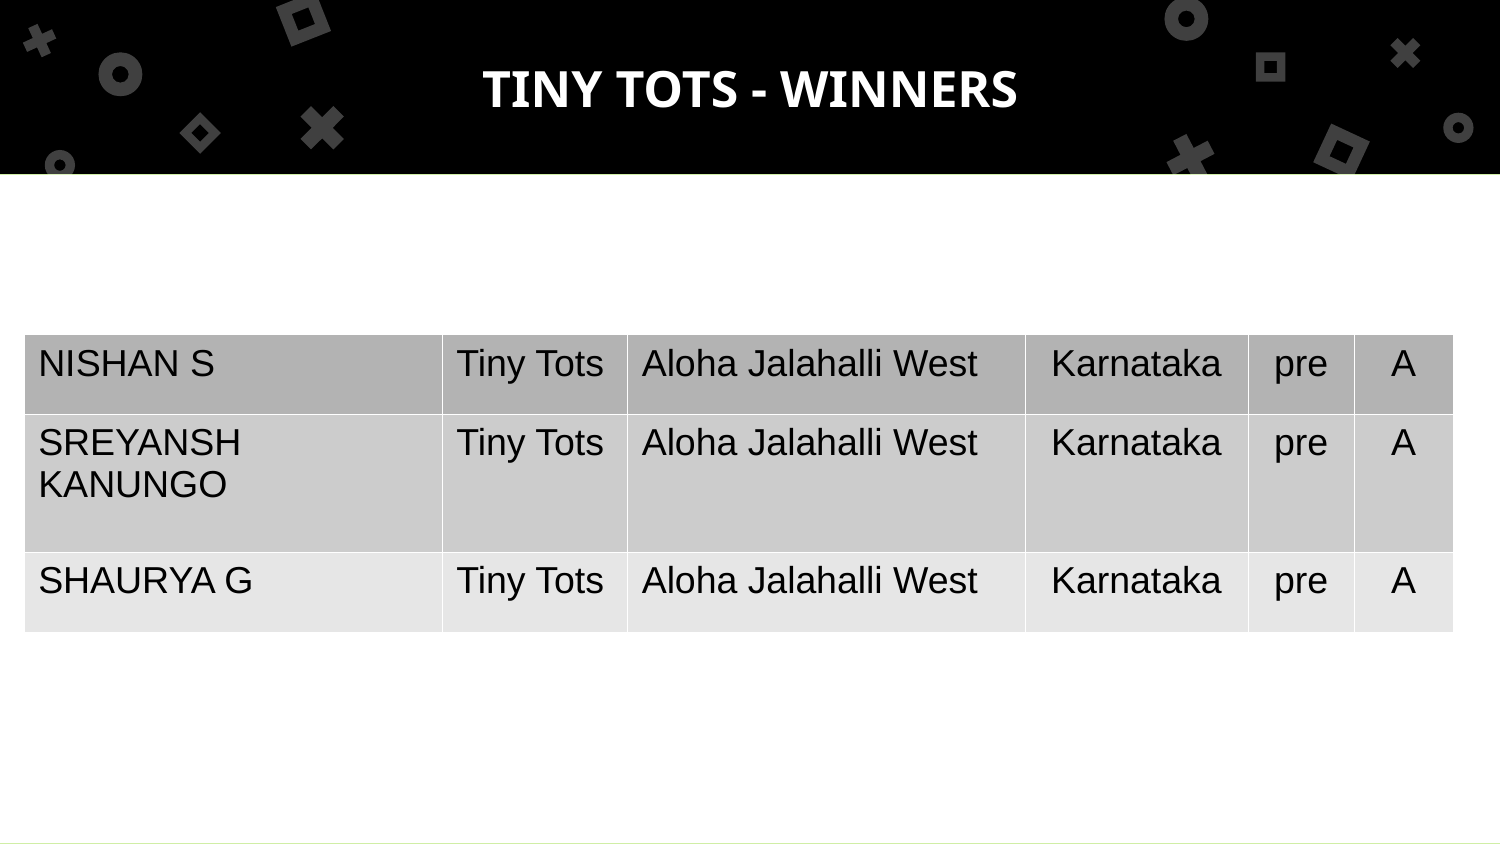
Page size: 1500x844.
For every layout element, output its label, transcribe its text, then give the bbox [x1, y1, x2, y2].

table_header Karnataka [1026, 335, 1248, 414]
table_cell Tiny Tots [443, 415, 627, 552]
table_header NISHAN S [25, 335, 442, 414]
table_cell A [1355, 415, 1453, 552]
table_cell pre [1249, 415, 1354, 552]
table_cell A [1355, 553, 1453, 632]
table_cell Aloha Jalahalli West [628, 415, 1025, 552]
table_cell Aloha Jalahalli West [628, 553, 1025, 632]
table_cell SREYANSH KANUNGO [25, 415, 442, 552]
table_cell pre [1249, 553, 1354, 632]
table_header Aloha Jalahalli West [628, 335, 1025, 414]
text_box TINY TOTS - WINNERS [75, 0, 1425, 175]
table_cell Tiny Tots [443, 553, 627, 632]
table_header A [1355, 335, 1453, 414]
table_header pre [1249, 335, 1354, 414]
table_cell Karnataka [1026, 415, 1248, 552]
table_cell Karnataka [1026, 553, 1248, 632]
table_cell SHAURYA G [25, 553, 442, 632]
table_header Tiny Tots [443, 335, 627, 414]
